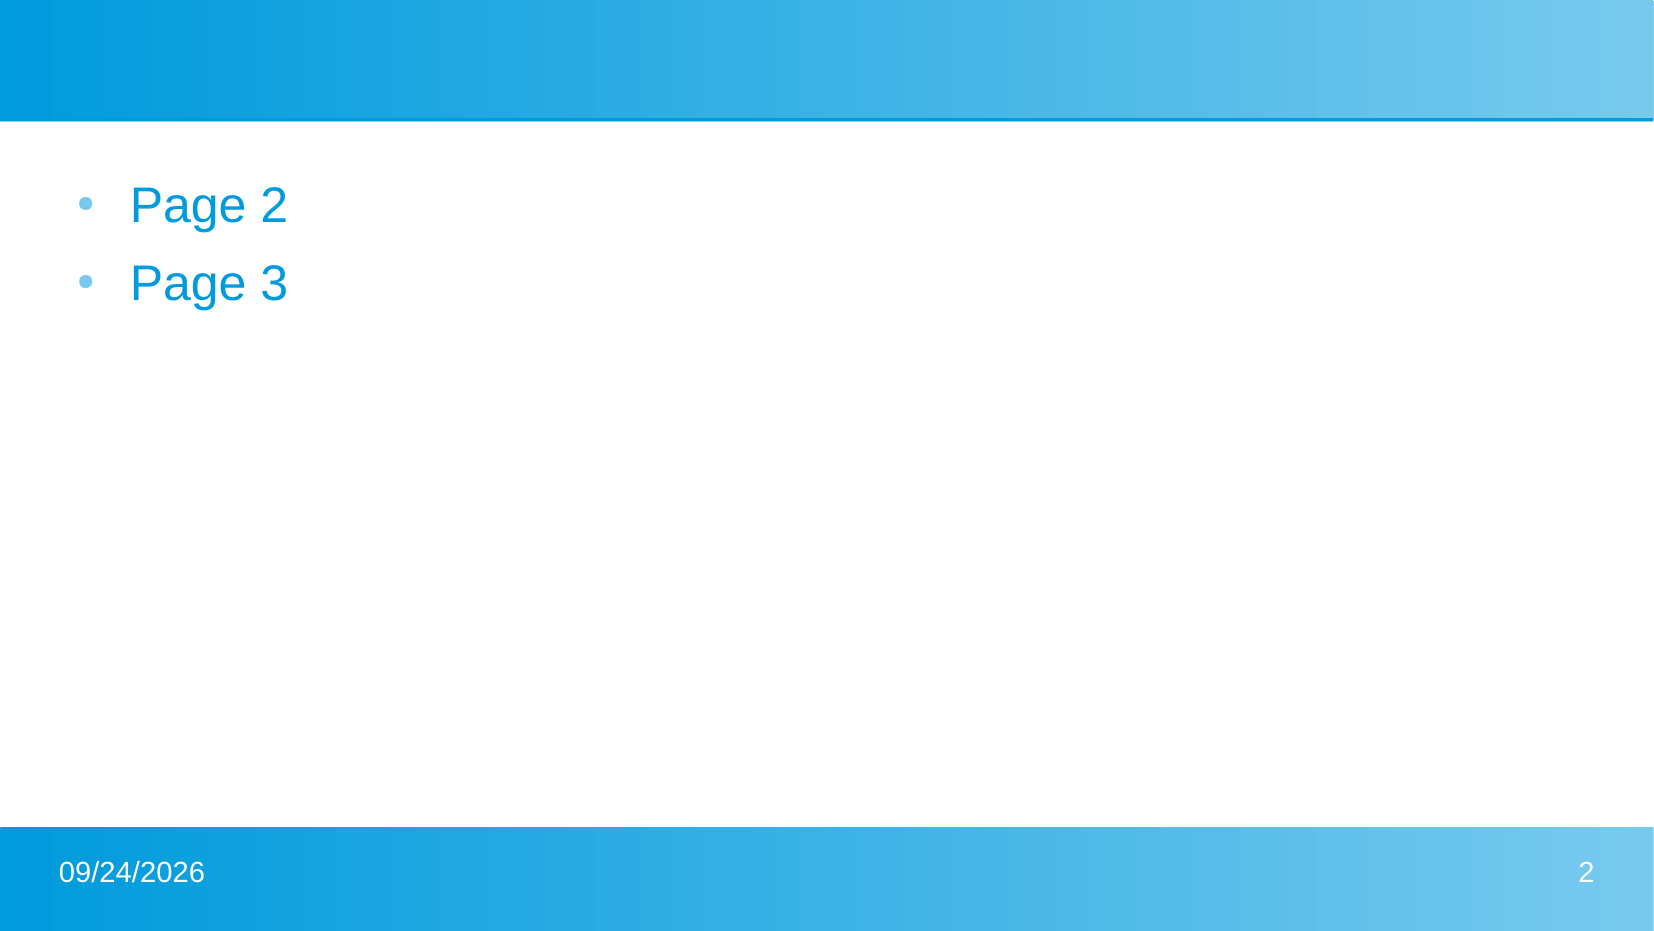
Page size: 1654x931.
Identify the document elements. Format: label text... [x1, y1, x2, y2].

list Page 2 Page 3 [59, 177, 1595, 768]
